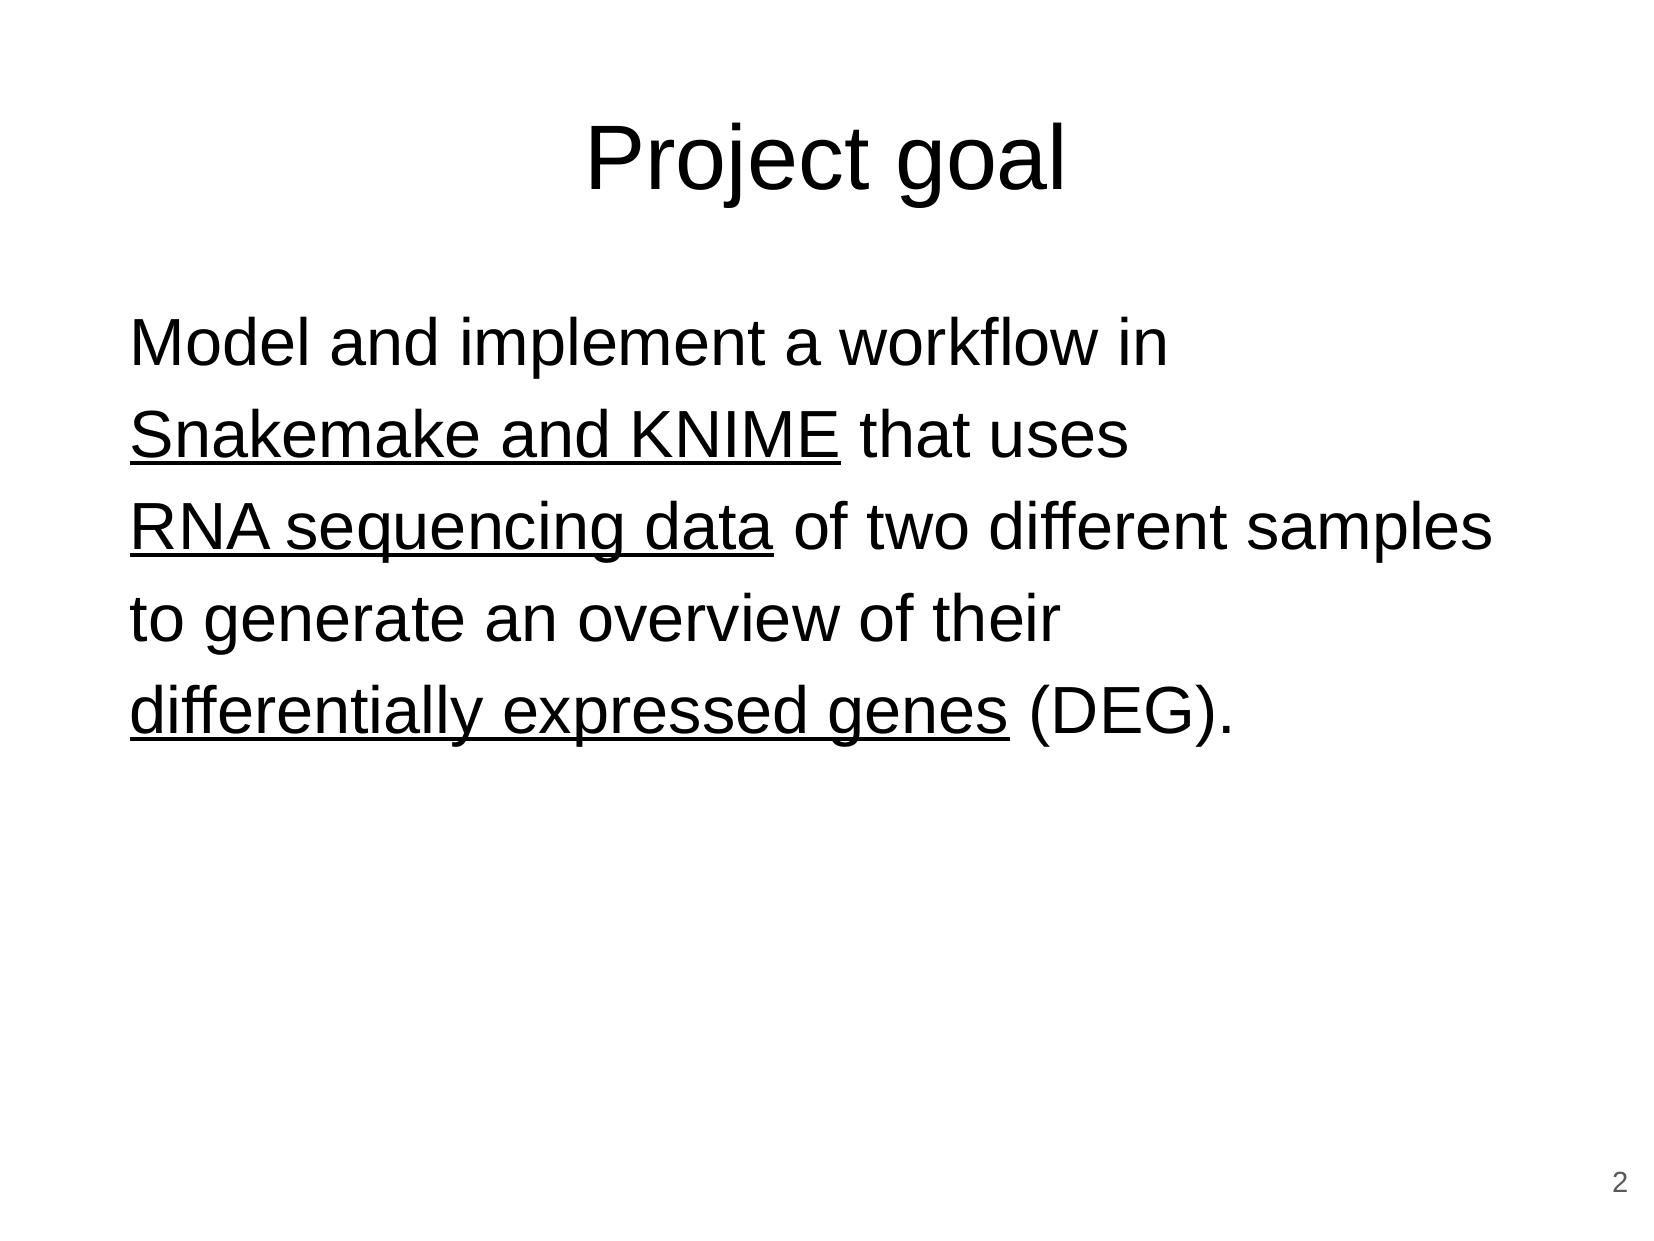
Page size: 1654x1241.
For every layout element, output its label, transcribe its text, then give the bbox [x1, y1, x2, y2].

text_box Model and implement a workflow in Snakemake and KNIME that uses RNA sequencing data of two different samples to generate an overview of their differentially expressed genes (DEG). [129, 286, 1524, 1007]
slide_number <number> [1547, 1145, 1647, 1241]
text_box Project goal [82, 49, 1571, 257]
